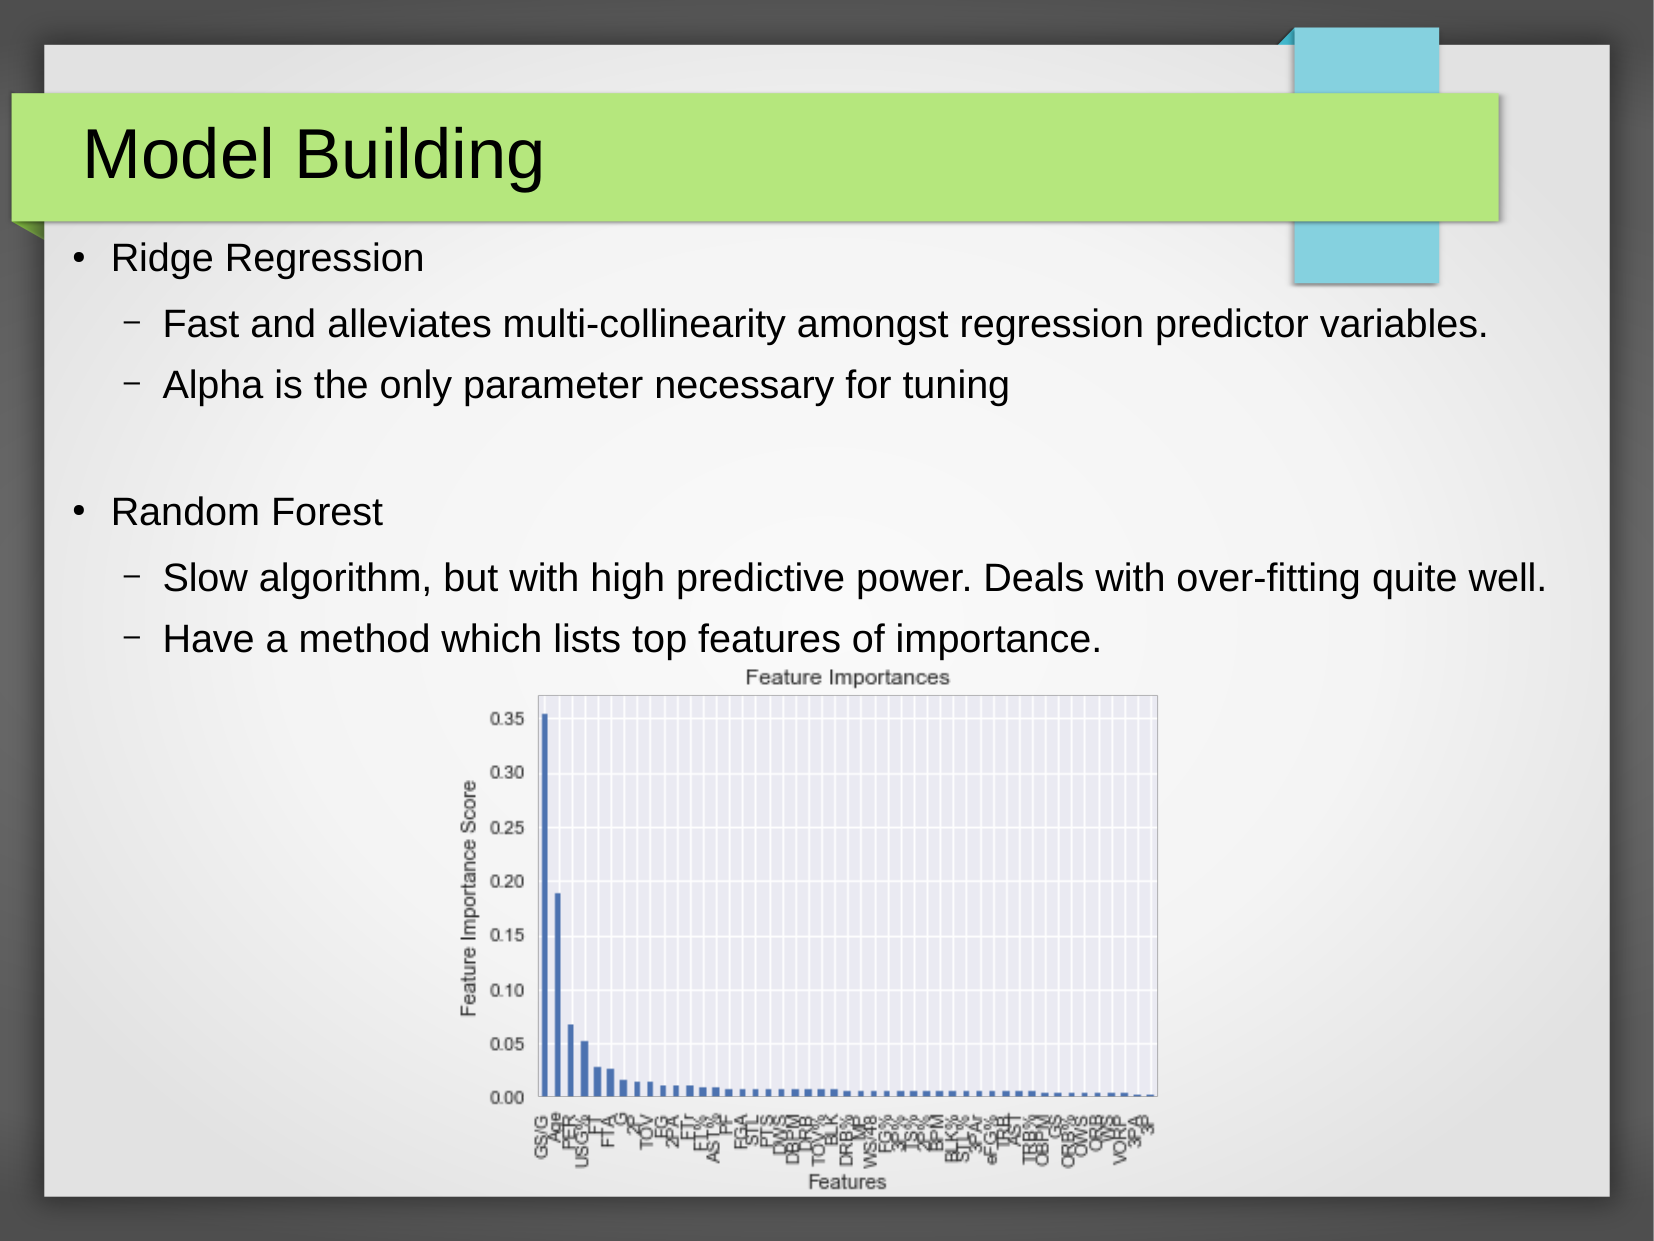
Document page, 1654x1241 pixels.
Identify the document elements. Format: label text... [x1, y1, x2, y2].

list Ridge Regression Fast and alleviates multi-collinearity amongst regression predictor variables. Alpha is the only parameter necessary for tuning Random Forest Slow algorithm, but with high predictive power. Deals with over-fitting quite well. Have a method which lists top features of importance. [59, 236, 1582, 676]
title Model Building [82, 94, 1264, 213]
picture [0, 0, 1654, 1241]
